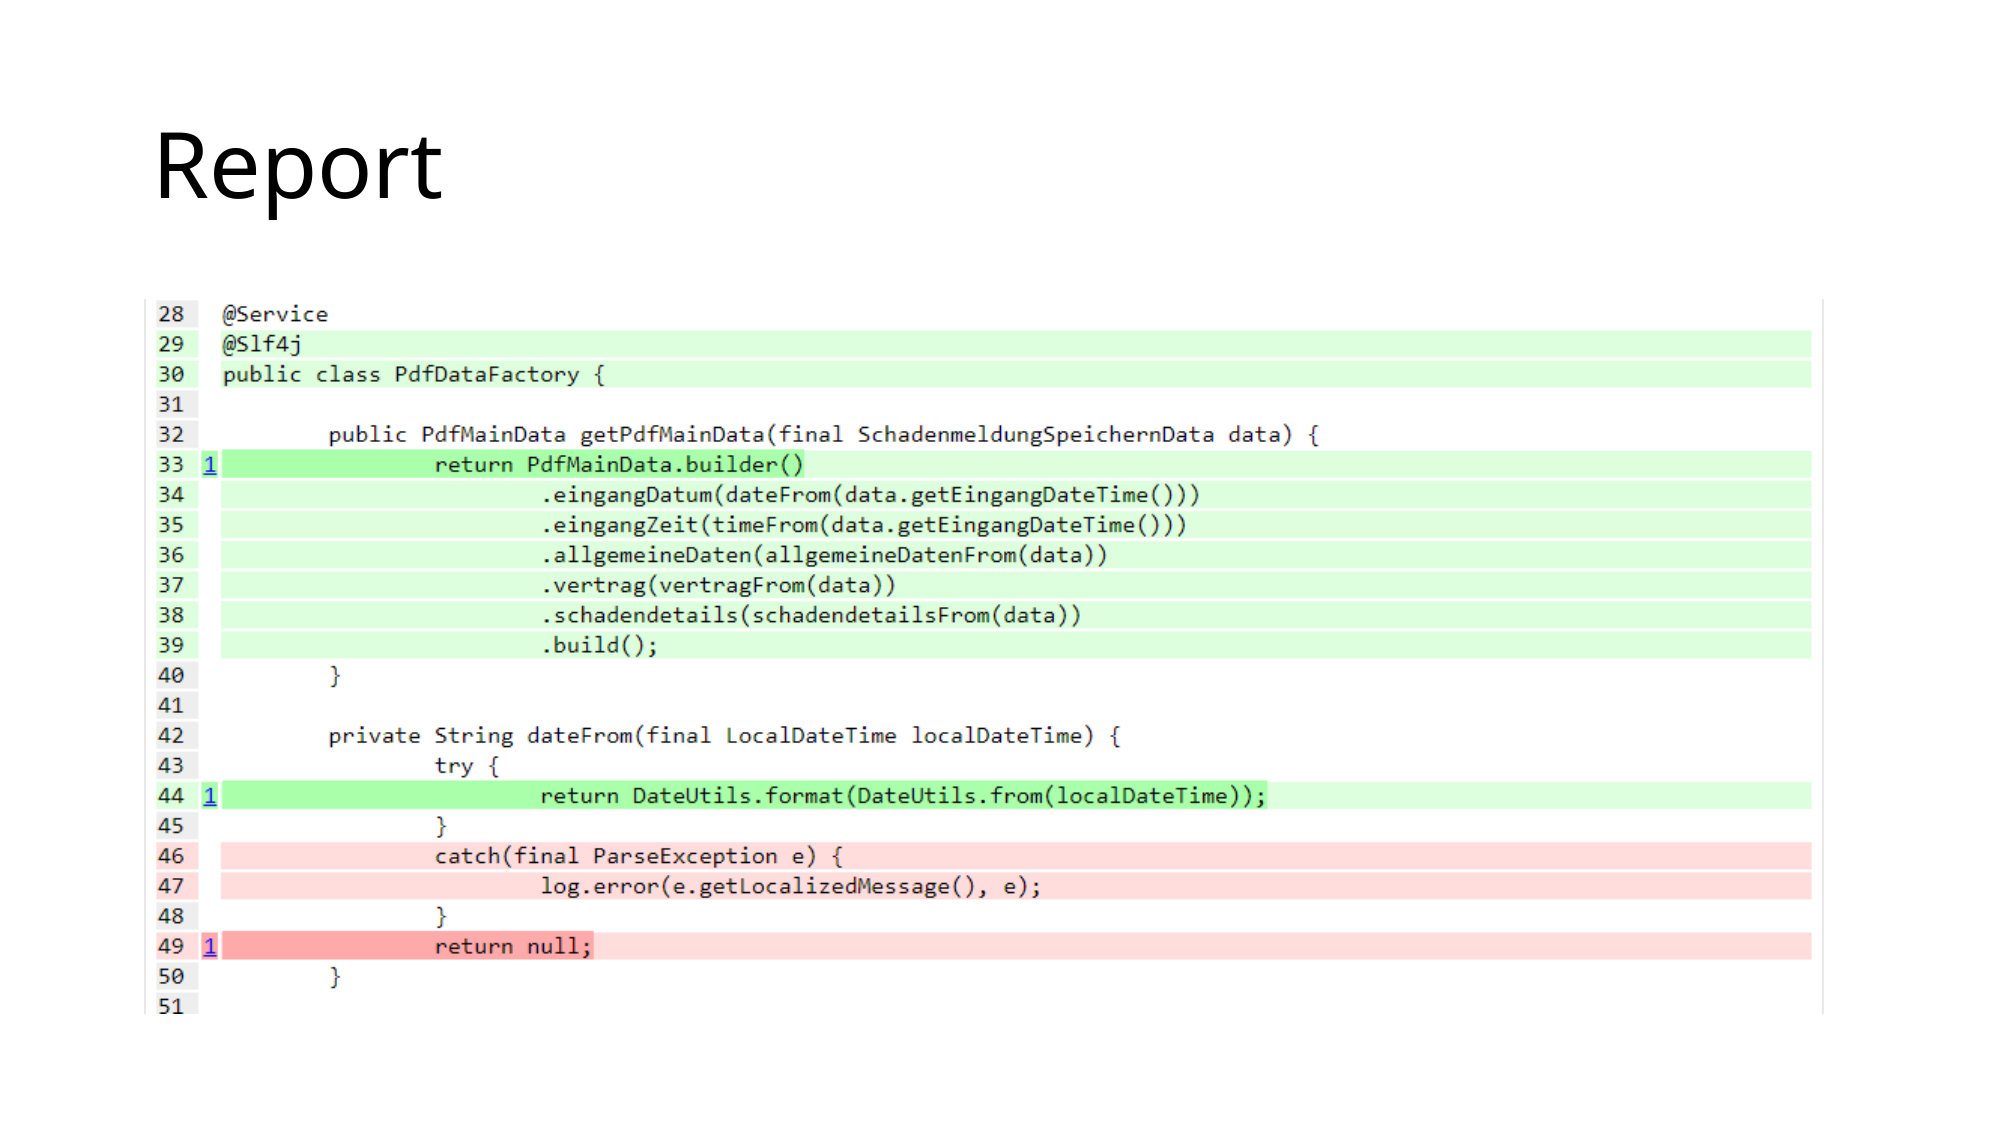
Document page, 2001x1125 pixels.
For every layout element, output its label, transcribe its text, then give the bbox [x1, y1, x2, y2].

title Report [137, 59, 1863, 278]
picture [143, 299, 1857, 1014]
